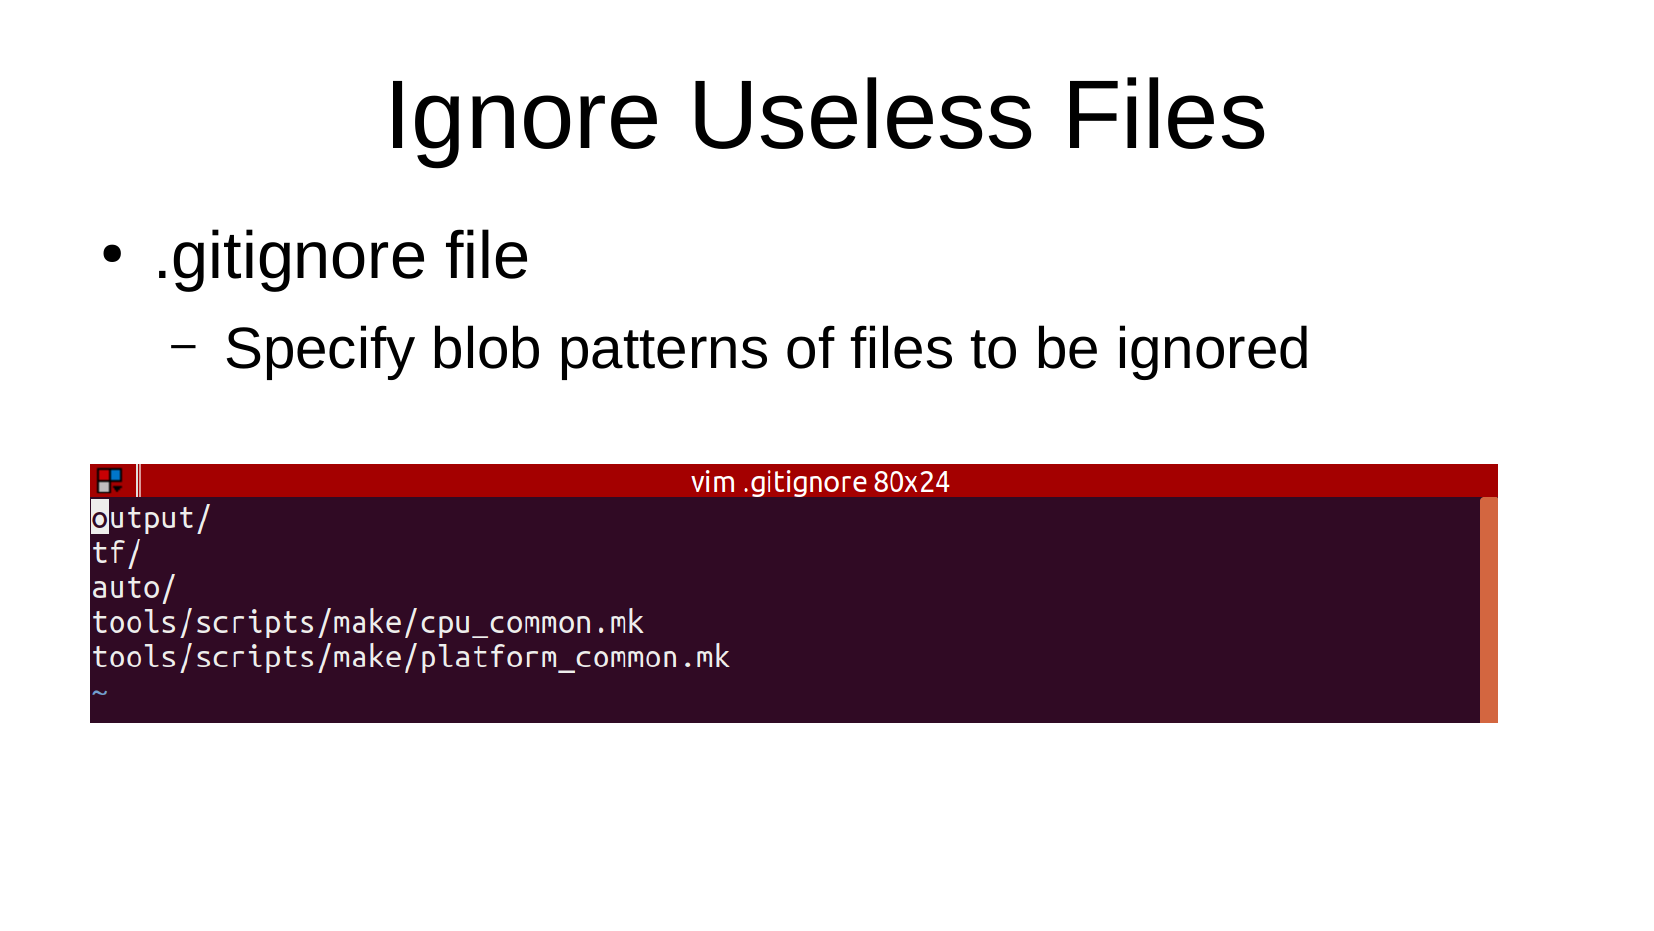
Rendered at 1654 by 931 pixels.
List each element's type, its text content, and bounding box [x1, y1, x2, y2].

title Ignore Useless Files [82, 37, 1571, 193]
picture [90, 464, 1498, 723]
list .gitignore file Specify blob patterns of files to be ignored [82, 217, 1571, 757]
